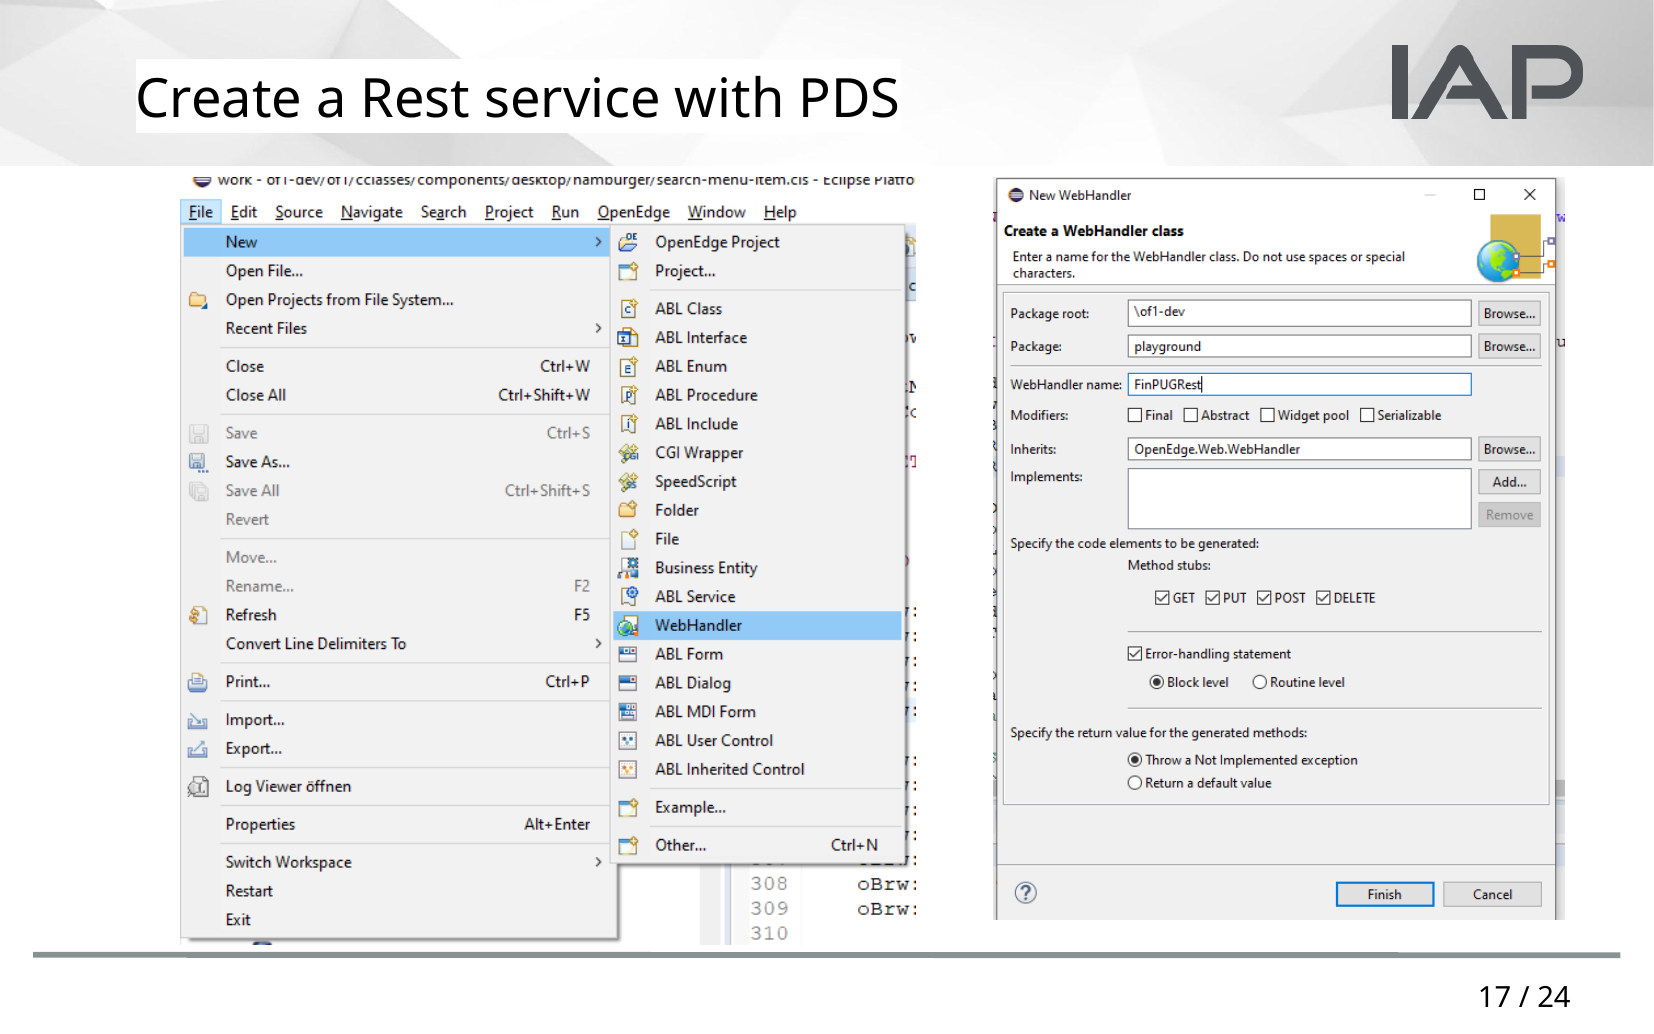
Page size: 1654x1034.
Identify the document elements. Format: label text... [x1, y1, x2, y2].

picture [180, 177, 916, 945]
title Create a Rest service with PDS [135, 41, 1264, 152]
picture [993, 177, 1565, 920]
picture [0, 0, 1654, 166]
